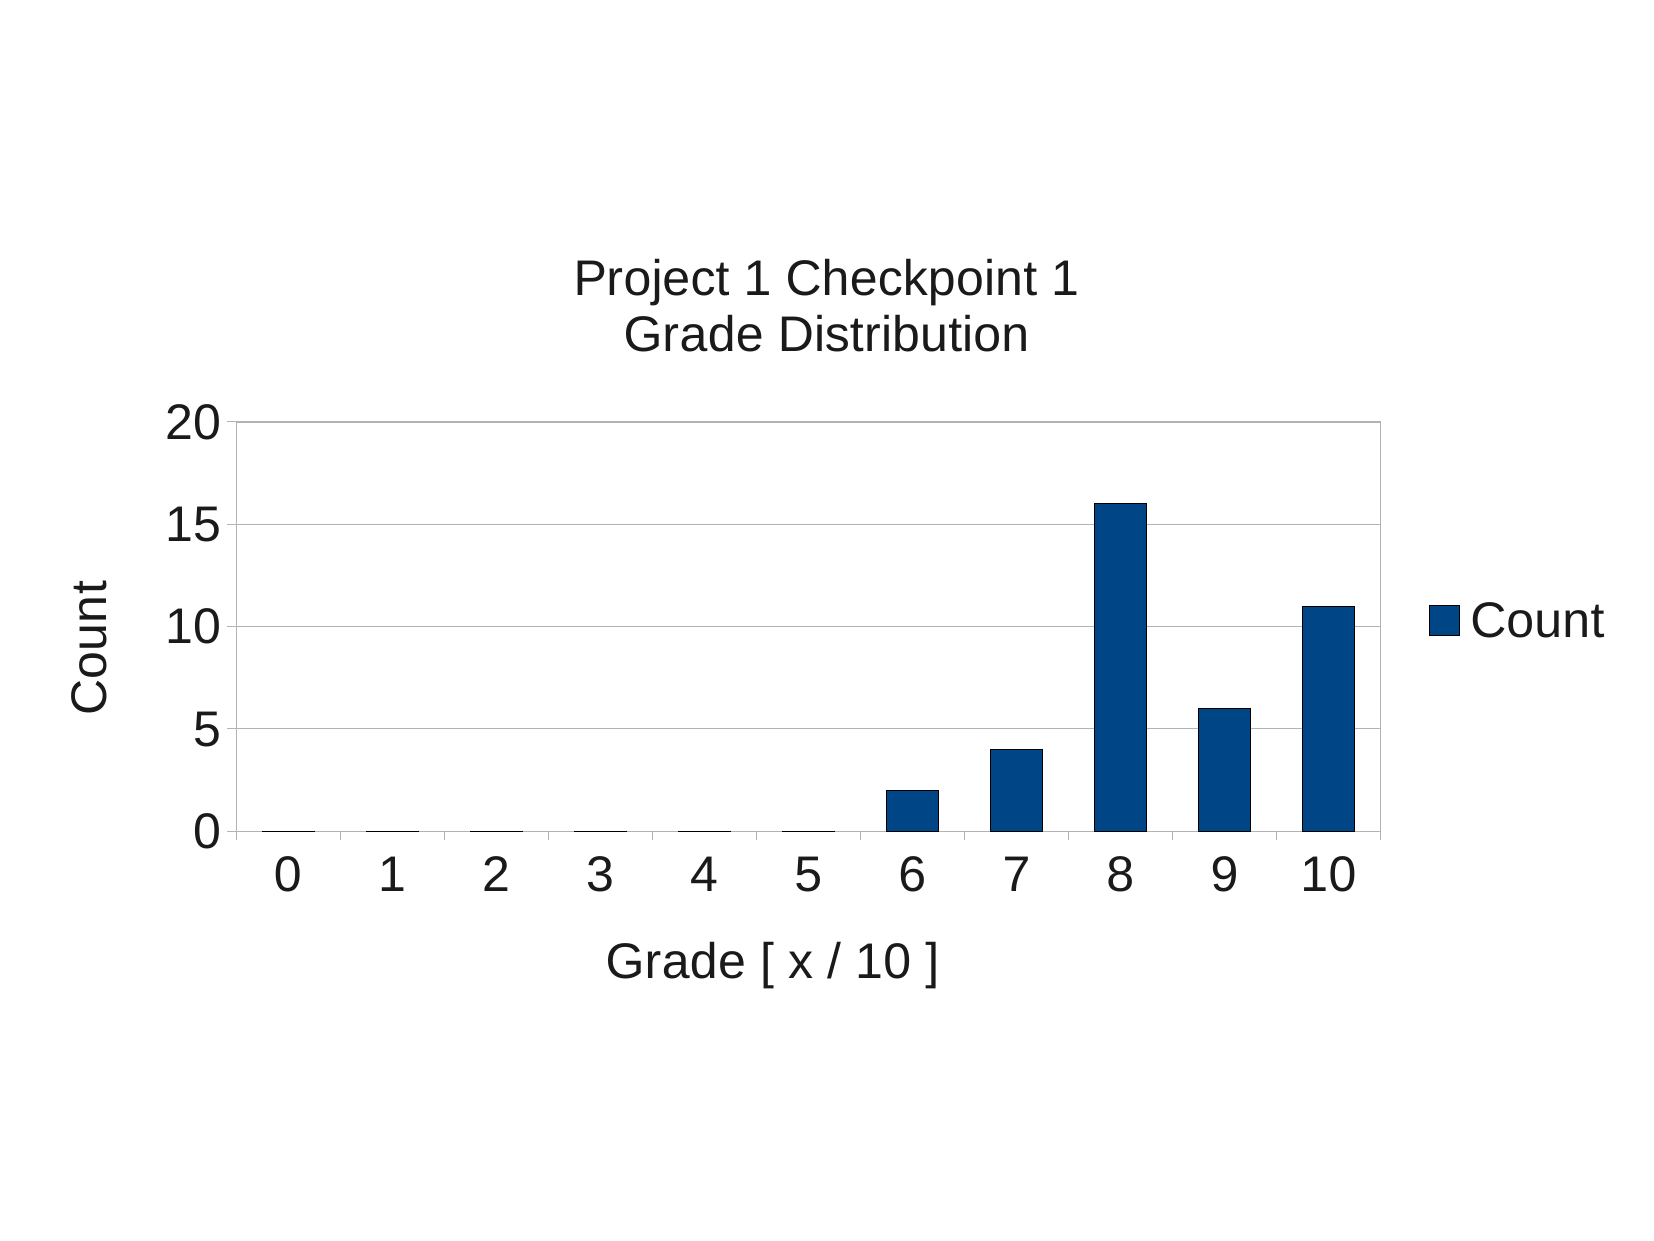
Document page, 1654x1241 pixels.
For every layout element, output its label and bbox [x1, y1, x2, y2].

chart [19, 210, 1634, 1030]
